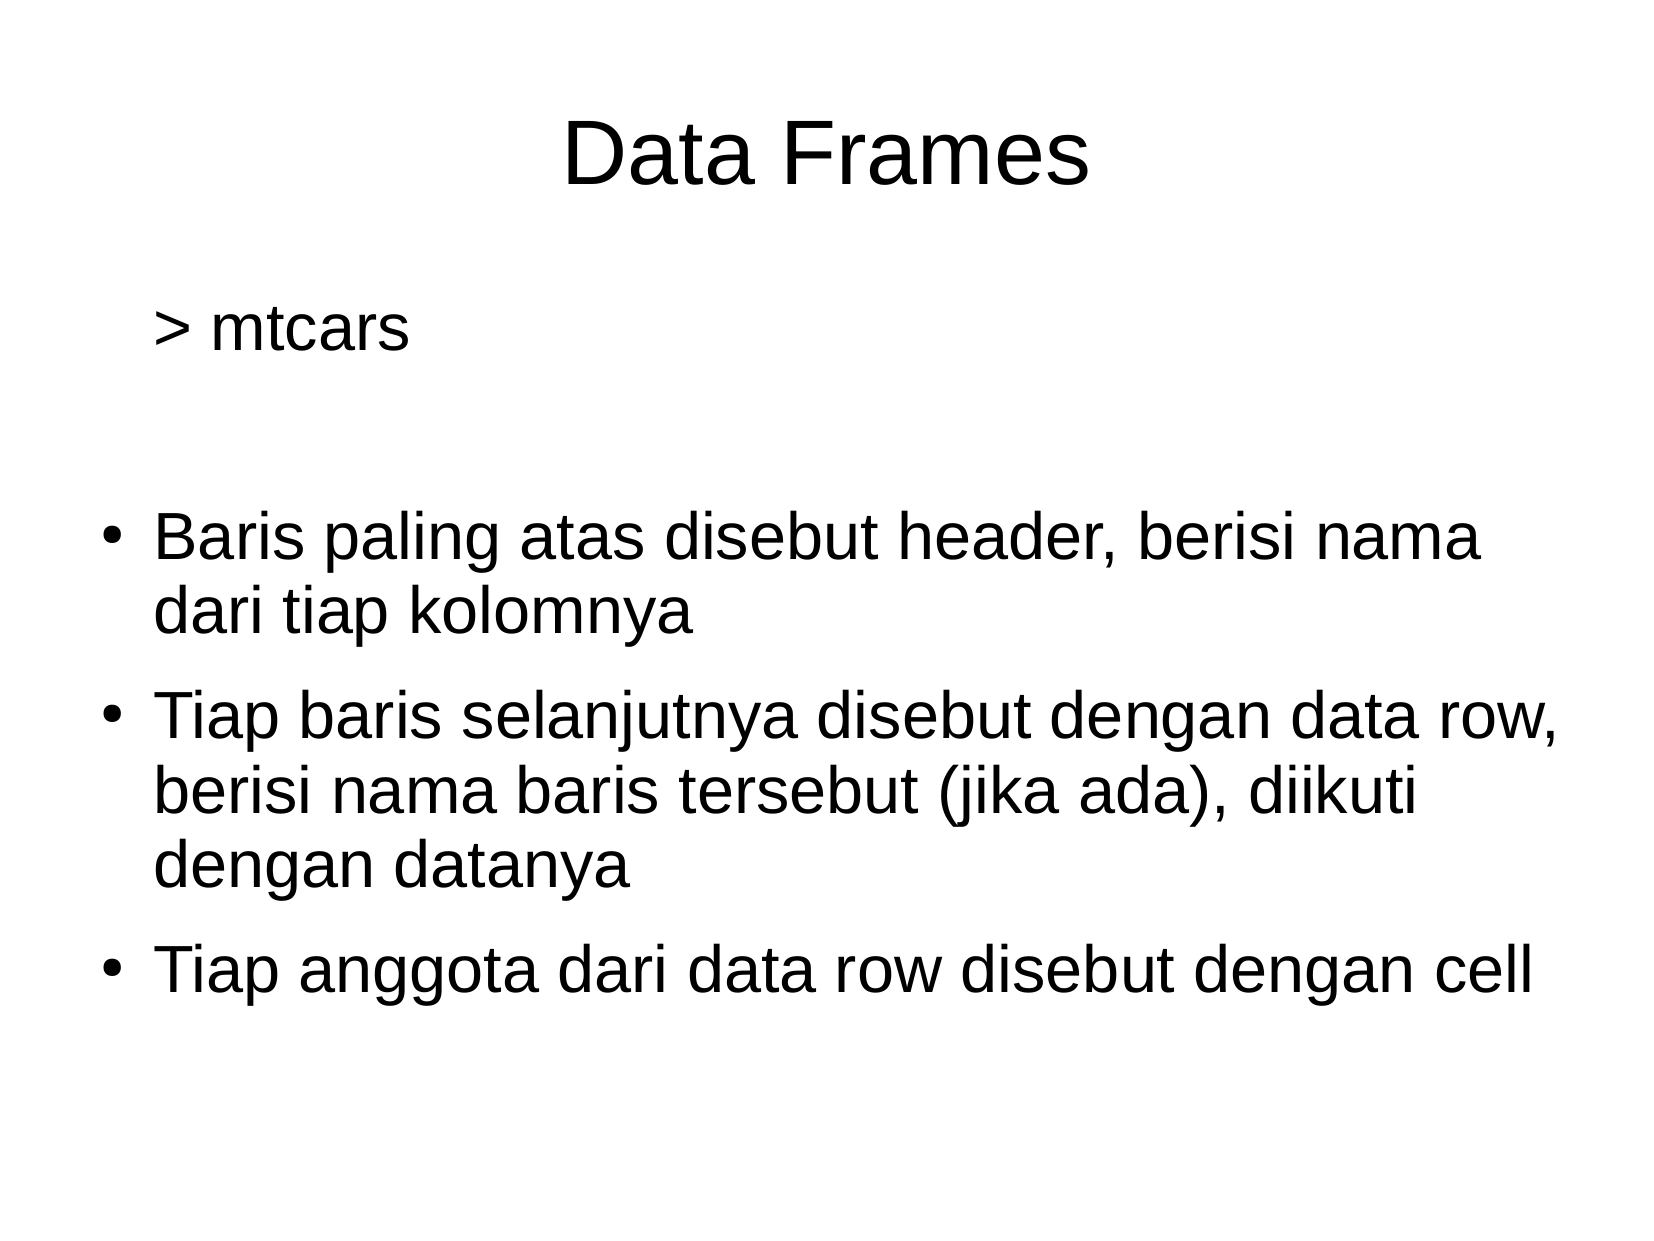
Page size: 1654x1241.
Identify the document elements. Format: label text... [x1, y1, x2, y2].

title Data Frames [82, 49, 1571, 257]
list > mtcars Baris paling atas disebut header, berisi nama dari tiap kolomnya Tiap baris selanjutnya disebut dengan data row, berisi nama baris tersebut (jika ada), diikuti dengan datanya Tiap anggota dari data row disebut dengan cell [82, 290, 1571, 1010]
